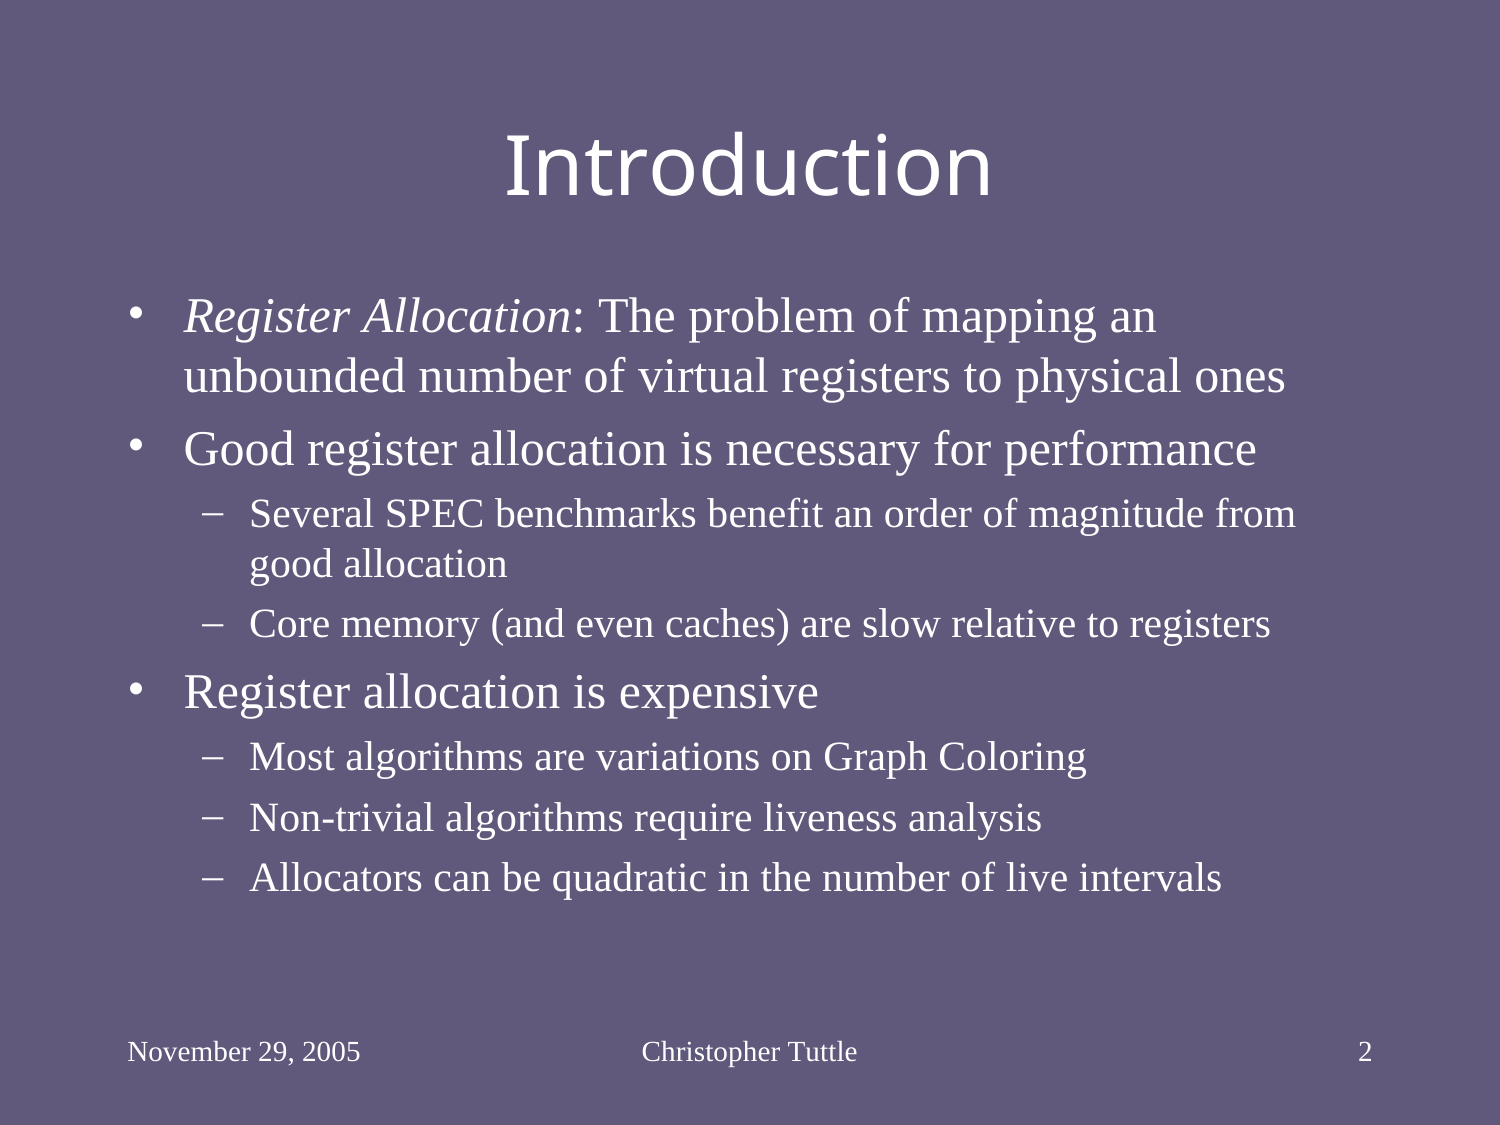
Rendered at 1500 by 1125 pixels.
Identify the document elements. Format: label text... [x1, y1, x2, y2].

title Introduction [112, 87, 1388, 238]
list Register Allocation: The problem of mapping an unbounded number of virtual registers to physical ones Good register allocation is necessary for performance Several SPEC benchmarks benefit an order of magnitude from good allocation Core memory (and even caches) are slow relative to registers Register allocation is expensive Most algorithms are variations on Graph Coloring Non-trivial algorithms require liveness analysis Allocators can be quadratic in the number of live intervals [112, 275, 1388, 1000]
